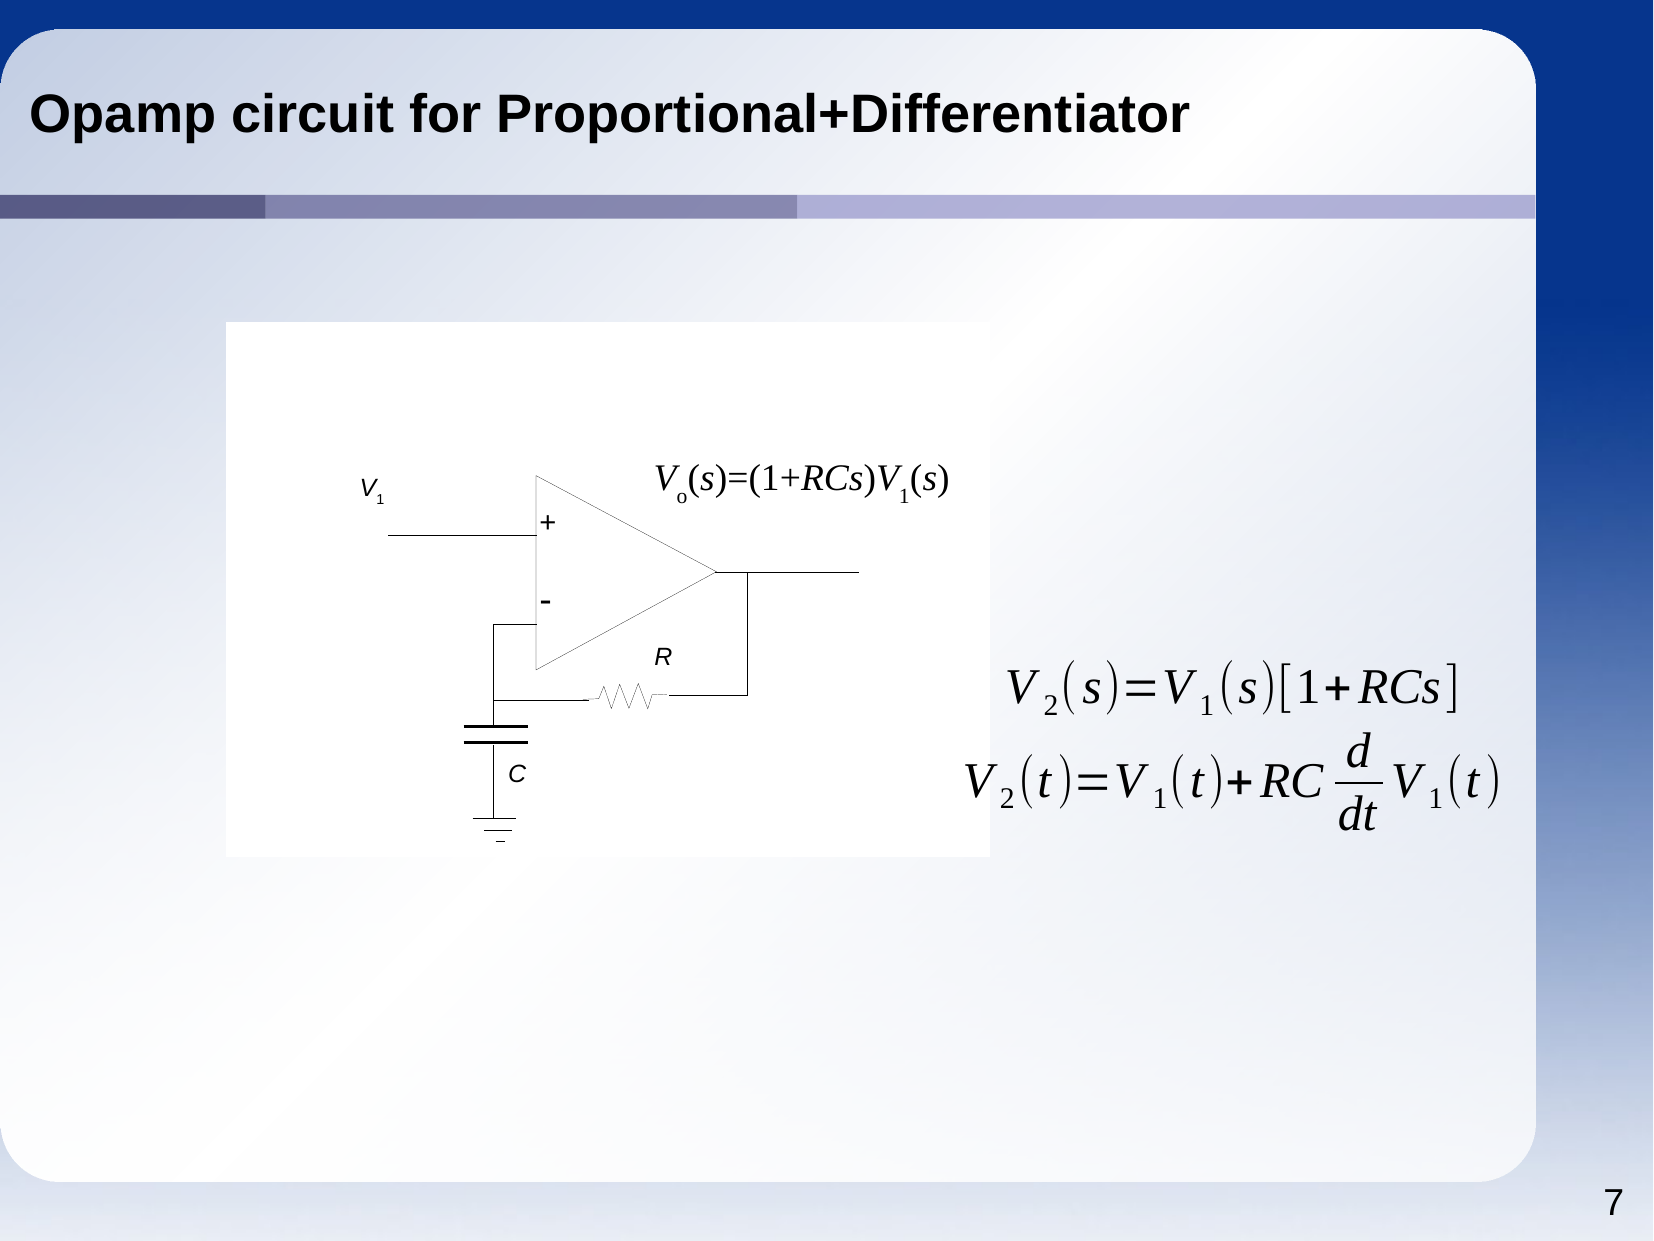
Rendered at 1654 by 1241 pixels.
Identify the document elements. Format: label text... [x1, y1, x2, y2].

title Opamp circuit for Proportional+Differentiator [29, 49, 1506, 178]
picture [0, 0, 1654, 1241]
chart [225, 321, 1508, 857]
